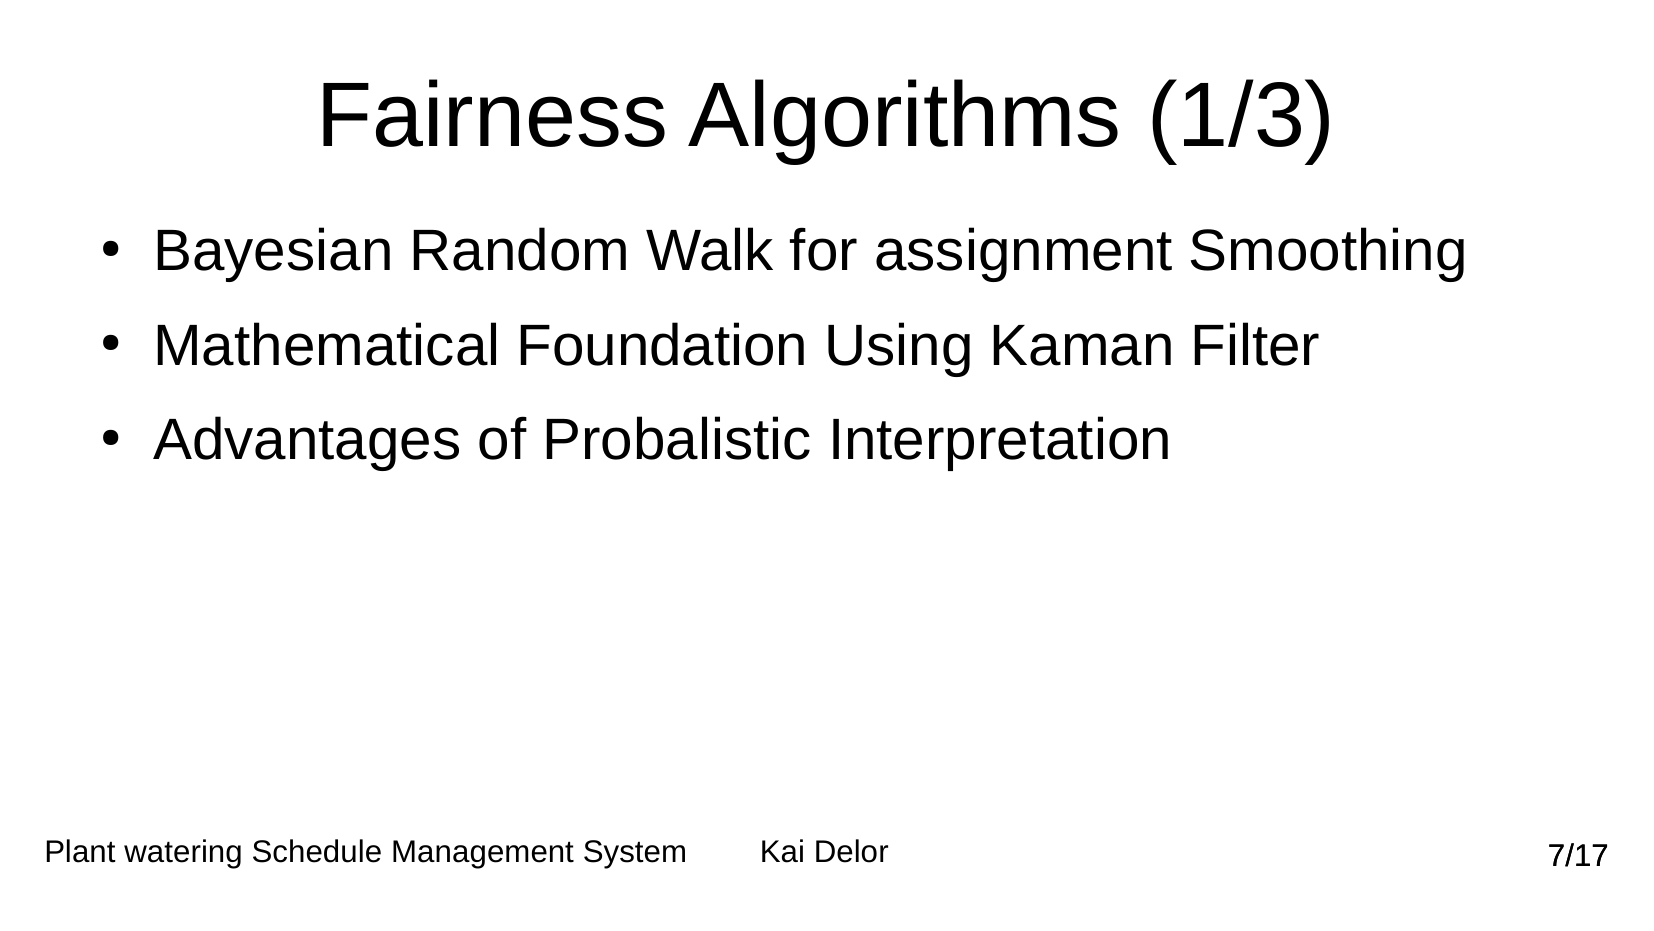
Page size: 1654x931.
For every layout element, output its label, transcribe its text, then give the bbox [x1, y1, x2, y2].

text_box Plant watering Schedule Management System [29, 826, 701, 877]
list Bayesian Random Walk for assignment Smoothing Mathematical Foundation Using Kaman Filter Advantages of Probalistic Interpretation [82, 217, 1571, 758]
text_box <Foliennummer>/17 [1358, 830, 1625, 886]
title Fairness Algorithms (1/3) [82, 37, 1571, 193]
text_box Kai Delor [745, 826, 904, 877]
